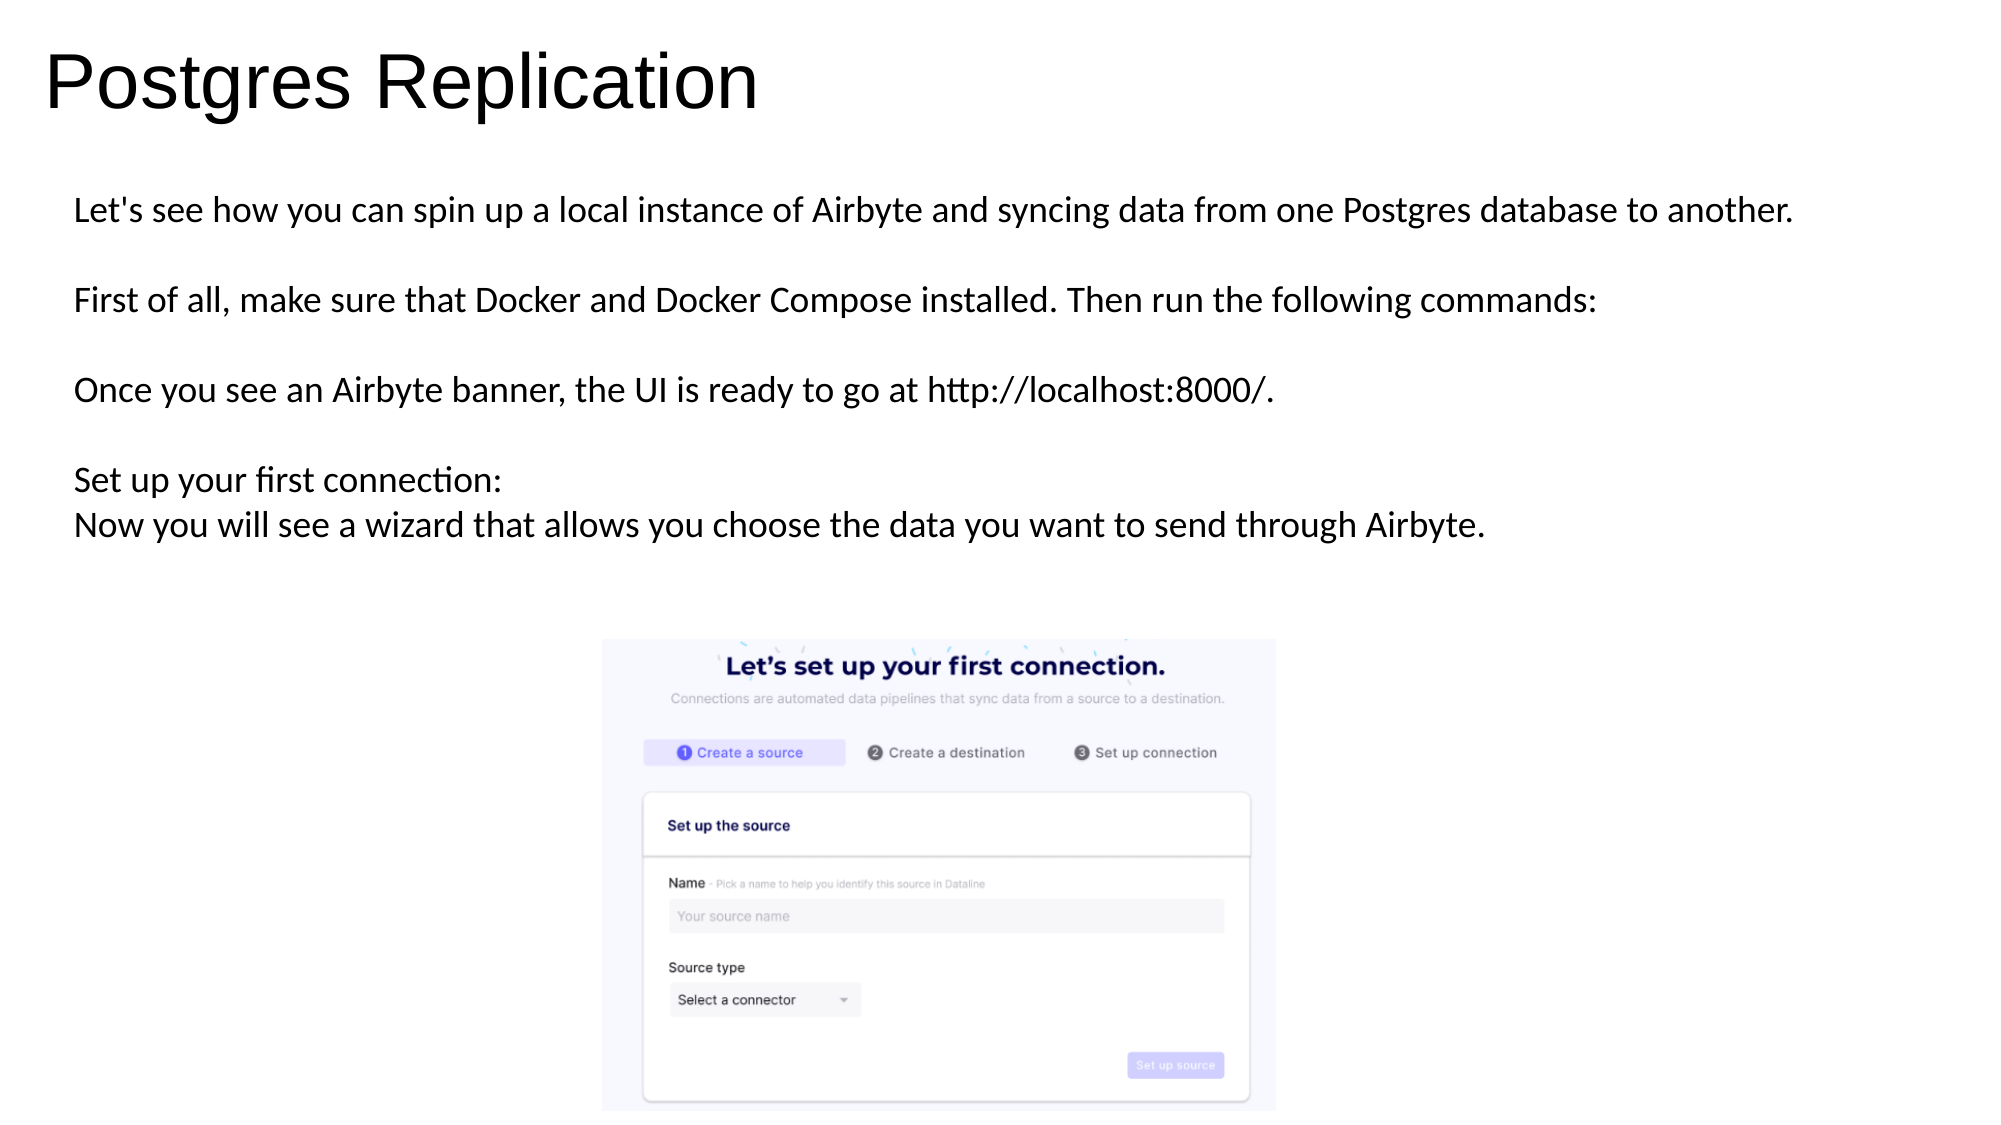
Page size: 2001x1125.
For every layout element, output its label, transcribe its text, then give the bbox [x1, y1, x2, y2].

text_box Let's see how you can spin up a local instance of Airbyte and syncing data from one Postgres database to another. First of all, make sure that Docker and Docker Compose installed. Then run the following commands: Once you see an Airbyte banner, the UI is ready to go at http://localhost:8000/. Set up your first connection: Now you will see a wizard that allows you choose the data you want to send through Airbyte. [59, 177, 1884, 507]
picture [602, 639, 1276, 1111]
text_box Postgres Replication [30, 22, 922, 131]
